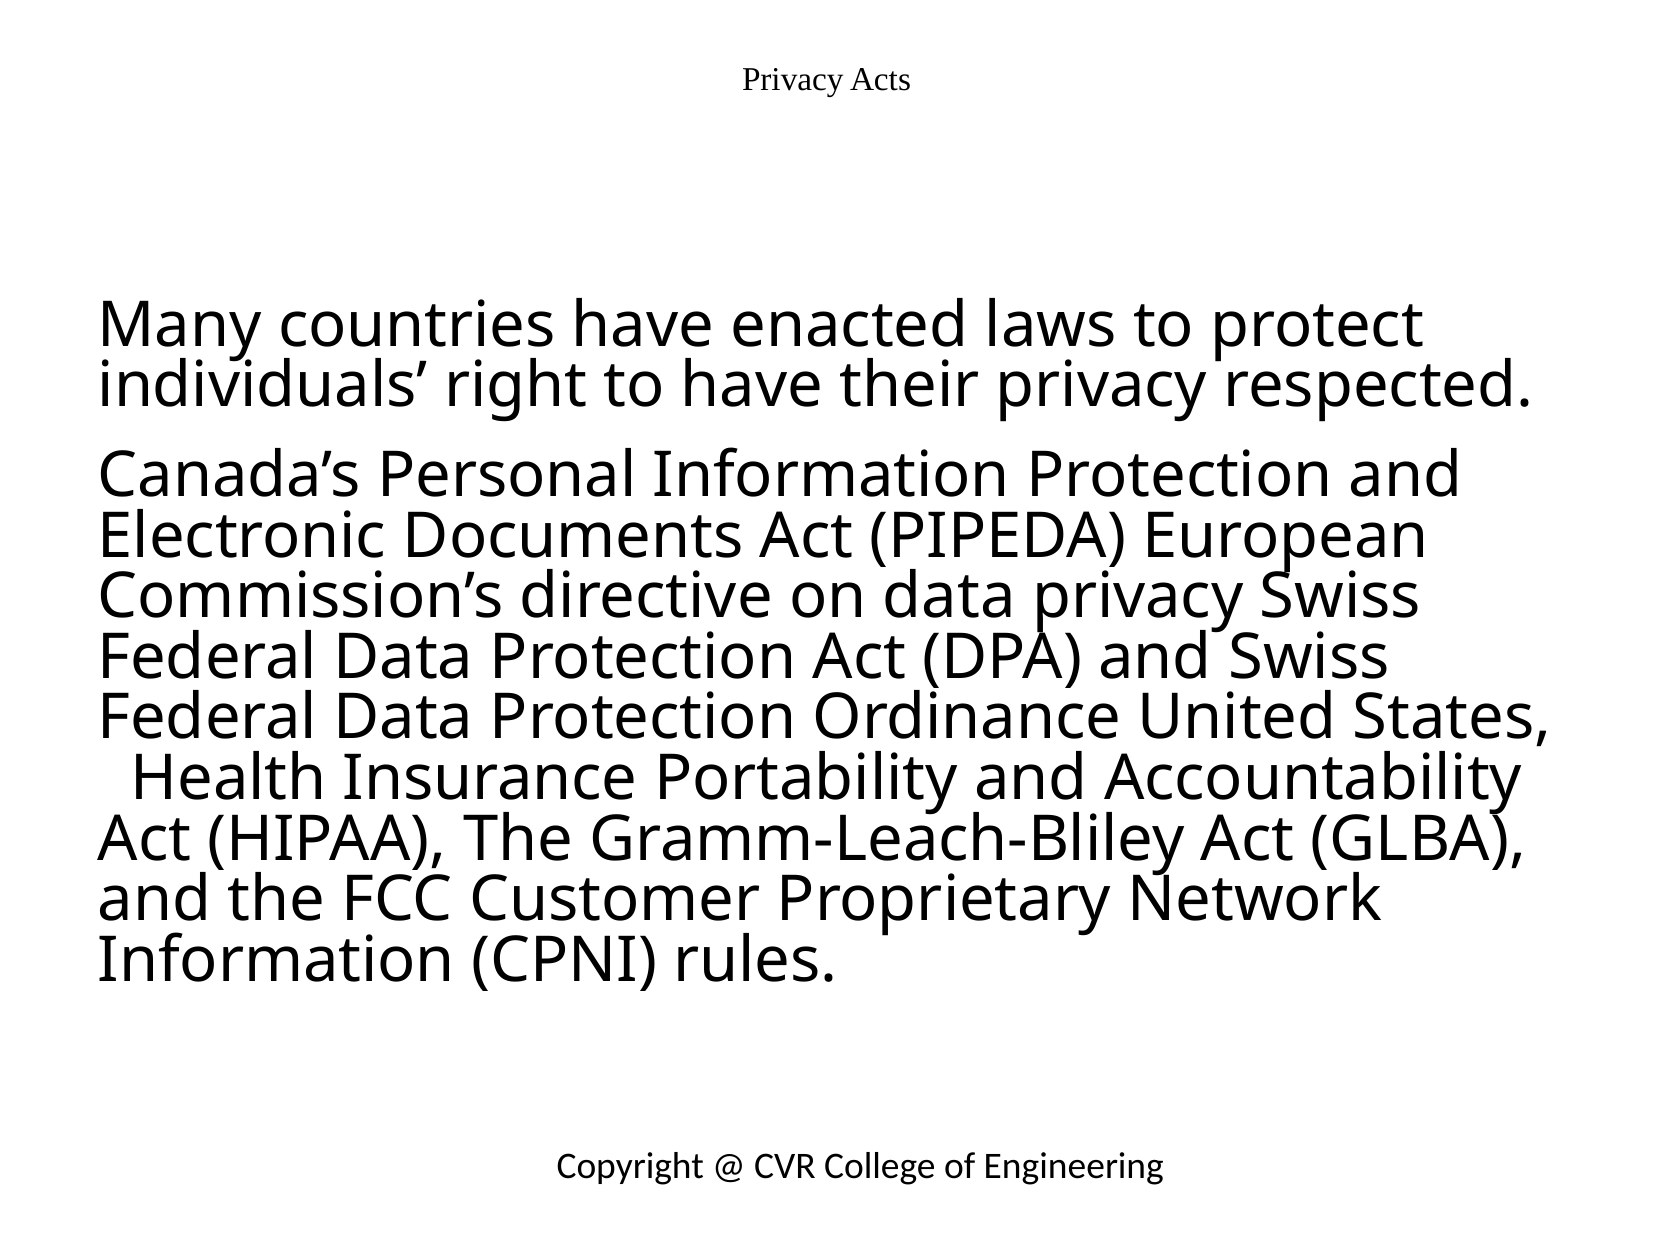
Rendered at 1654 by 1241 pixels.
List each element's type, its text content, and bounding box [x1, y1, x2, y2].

list Many countries have enacted laws to protect individuals’ right to have their privacy respected. Canada’s Personal Information Protection and Electronic Documents Act (PIPEDA) European Commission’s directive on data privacy Swiss Federal Data Protection Act (DPA) and Swiss Federal Data Protection Ordinance United States, Health Insurance Portability and Accountability Act (HIPAA), The Gramm-Leach-Bliley Act (GLBA), and the FCC Customer Proprietary Network Information (CPNI) rules. [82, 290, 1571, 1010]
title Privacy Acts [82, 49, 1571, 257]
